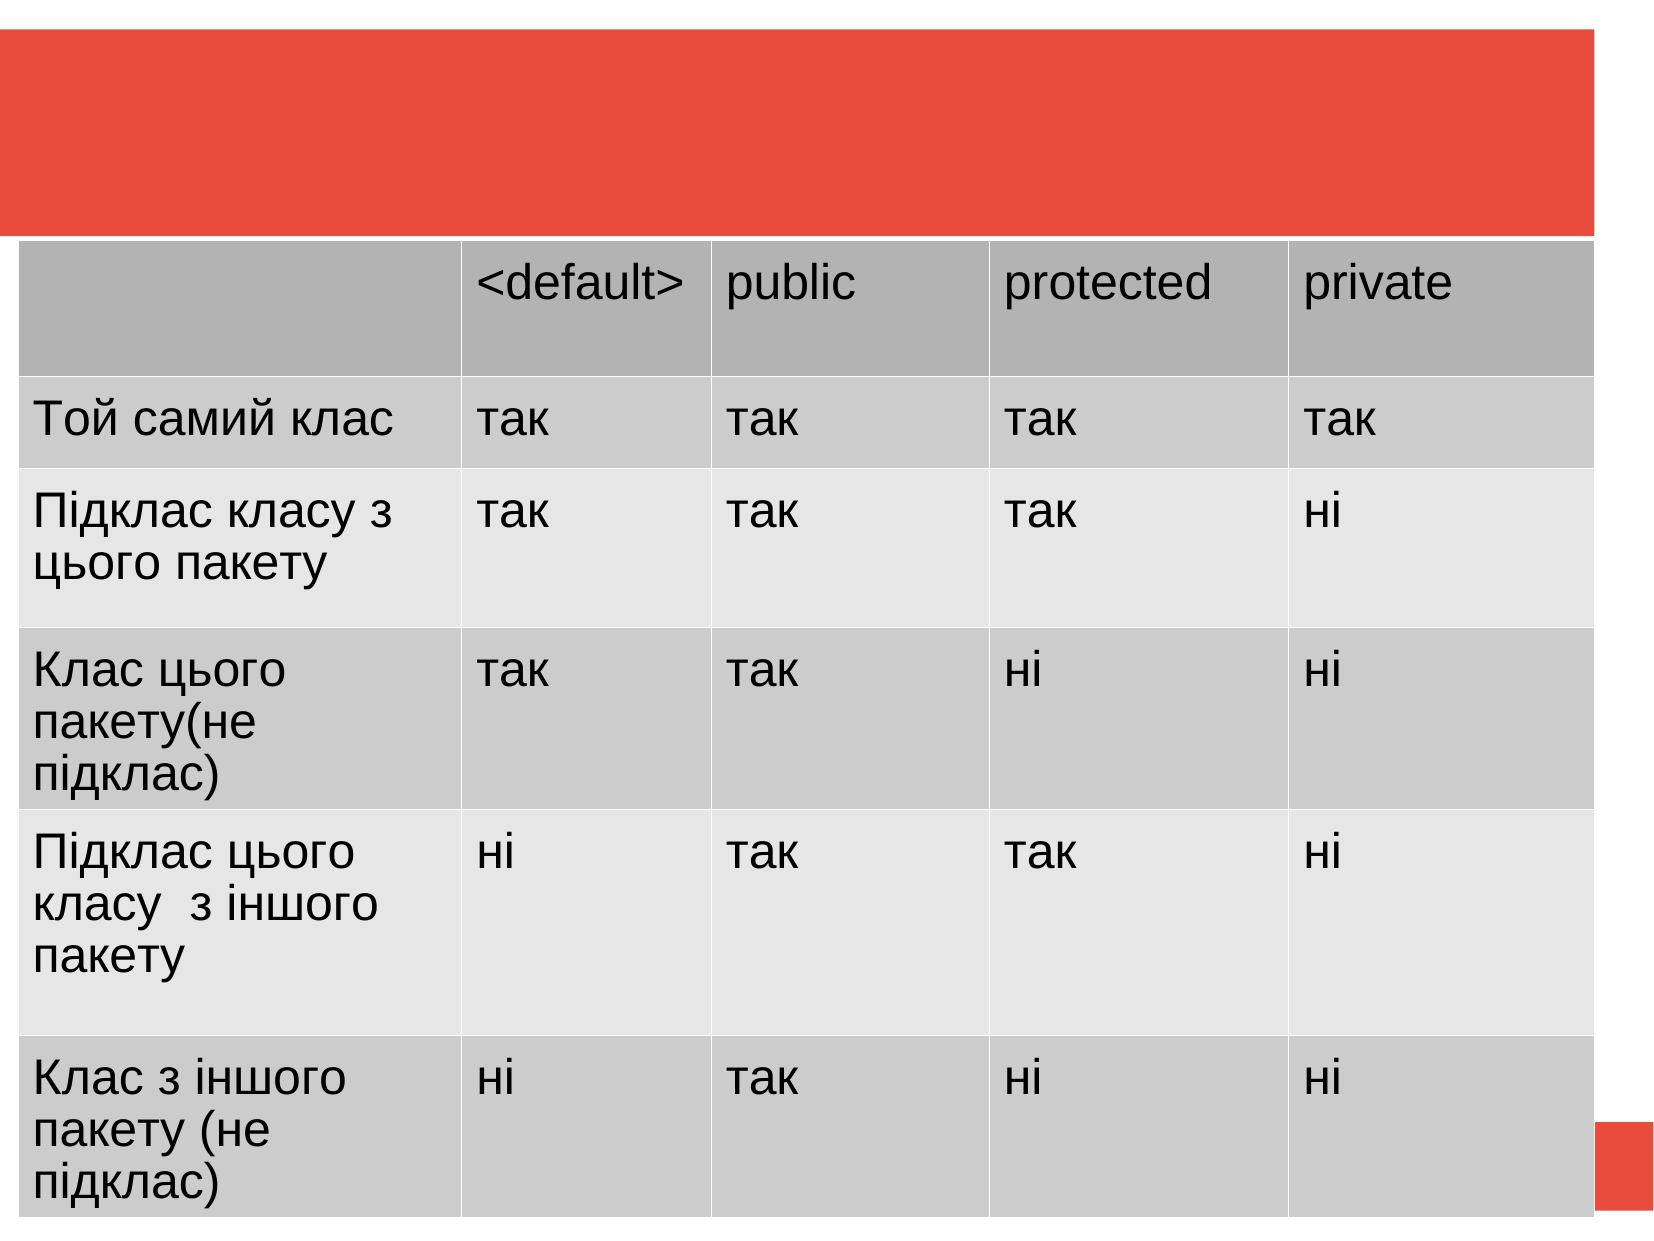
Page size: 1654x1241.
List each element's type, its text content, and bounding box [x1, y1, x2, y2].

table_cell Клас цього пакету(не підклас) [19, 628, 461, 809]
table_cell так [712, 1036, 989, 1217]
table_cell Підклас класу з цього пакету [19, 469, 461, 627]
table_cell ні [462, 1036, 711, 1217]
table_cell ні [1289, 1036, 1594, 1217]
table_cell так [990, 469, 1288, 627]
table_header <default> [462, 241, 711, 376]
table_cell так [712, 377, 989, 468]
table_cell так [462, 377, 711, 468]
table_cell ні [990, 1036, 1288, 1217]
table_cell так [990, 377, 1288, 468]
table_cell ні [1289, 469, 1594, 627]
table_cell так [990, 810, 1288, 1035]
table_header [19, 241, 461, 376]
table_cell ні [1289, 628, 1594, 809]
table_cell так [1289, 377, 1594, 468]
table_cell так [712, 628, 989, 809]
table_header public [712, 241, 989, 376]
table_header protected [990, 241, 1288, 376]
table_cell ні [462, 810, 711, 1035]
table_header private [1289, 241, 1594, 376]
table_cell ні [1289, 810, 1594, 1035]
table_cell Підклас цього класу з іншого пакету [19, 810, 461, 1035]
table_cell так [712, 469, 989, 627]
table_cell Клас з іншого пакету (не підклас) [19, 1036, 461, 1217]
table_cell Той самий клас [19, 377, 461, 468]
table_cell так [462, 628, 711, 809]
table_cell так [712, 810, 989, 1035]
table_cell так [462, 469, 711, 627]
table_cell ні [990, 628, 1288, 809]
